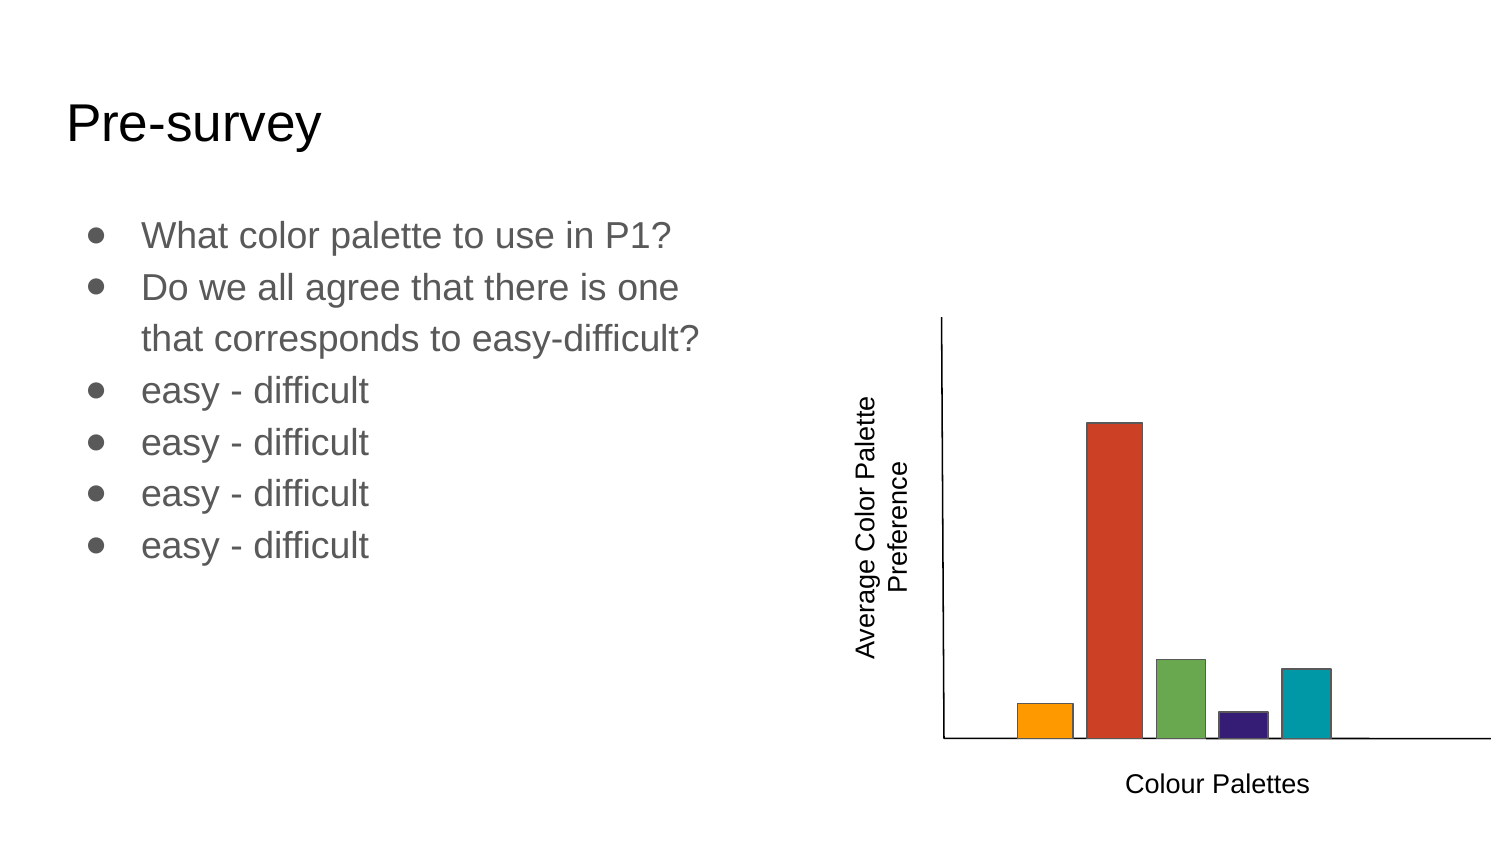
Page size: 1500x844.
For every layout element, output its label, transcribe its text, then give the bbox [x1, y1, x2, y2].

text_box Average Color Palette Preference [832, 352, 928, 704]
text_box [1281, 669, 1331, 739]
text_box [1219, 711, 1269, 739]
text_box [1017, 703, 1074, 739]
text_box Colour Palettes [1070, 751, 1364, 814]
text_box [1156, 659, 1206, 739]
title Pre-survey [51, 72, 1449, 167]
list What color palette to use in P1? Do we all agree that there is one that corresponds to easy-difficult? easy - difficult easy - difficult easy - difficult easy - difficult [51, 189, 750, 750]
text_box [1086, 422, 1143, 739]
